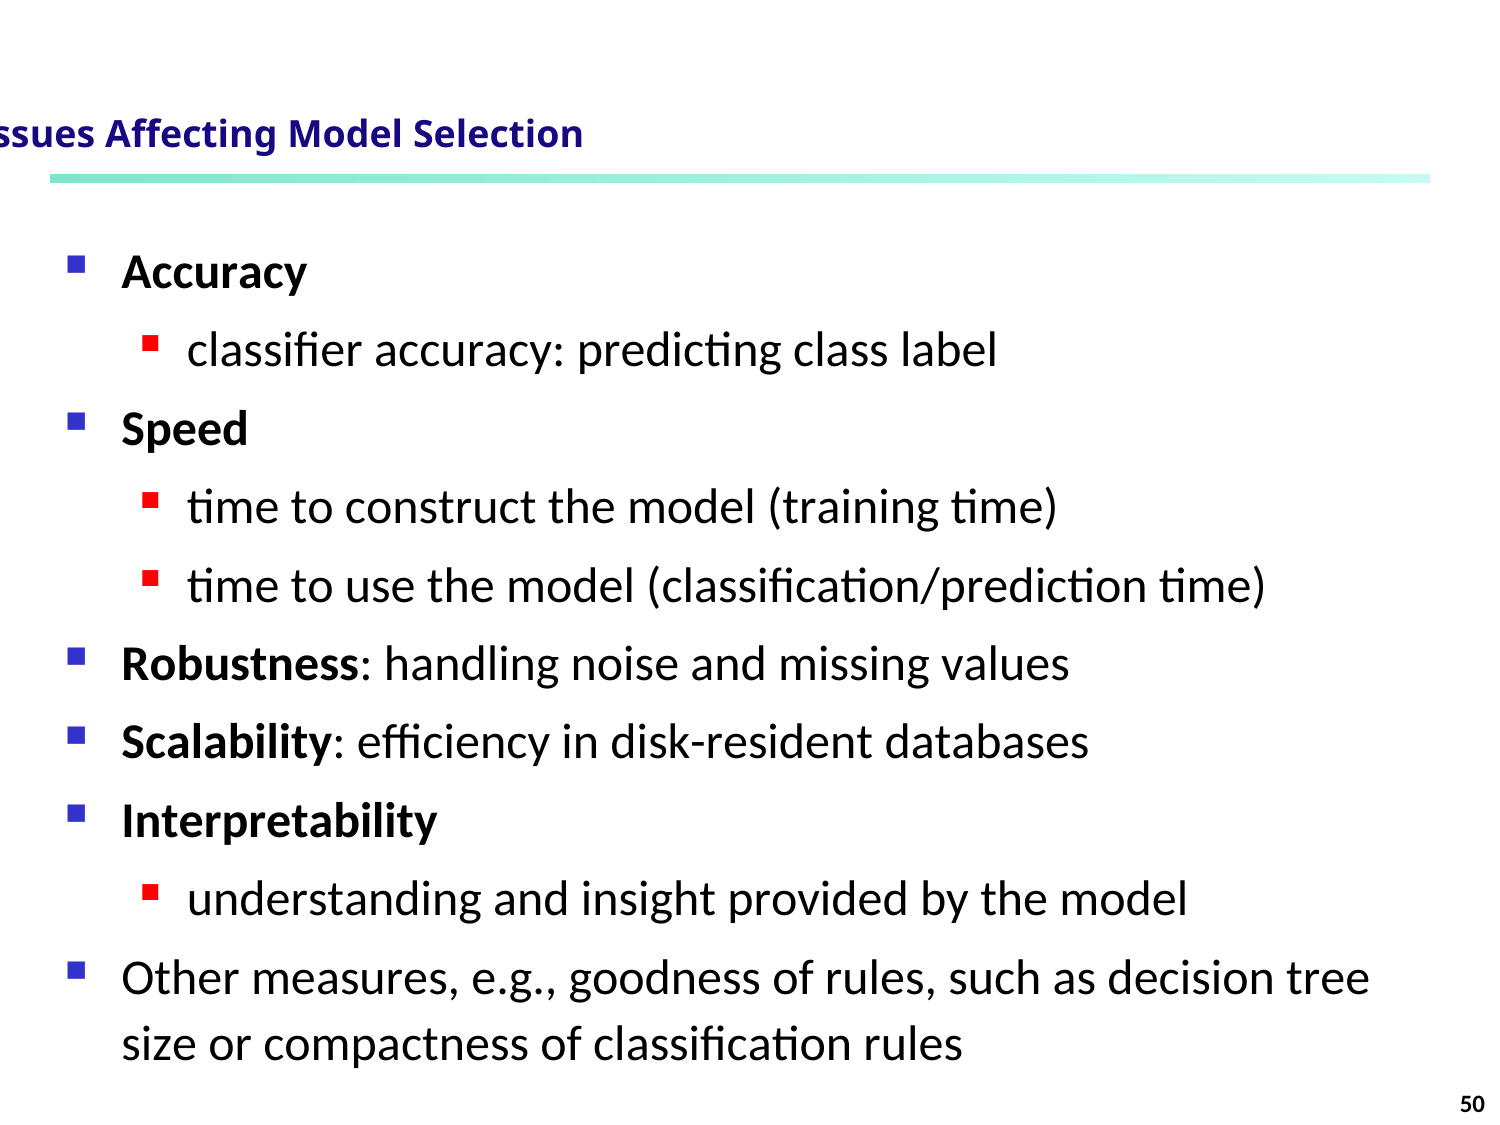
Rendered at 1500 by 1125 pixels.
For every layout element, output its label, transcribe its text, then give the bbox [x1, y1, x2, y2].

list Accuracy classifier accuracy: predicting class label Speed time to construct the model (training time) time to use the model (classification/prediction time) Robustness: handling noise and missing values Scalability: efficiency in disk-resident databases Interpretability understanding and insight provided by the model Other measures, e.g., goodness of rules, such as decision tree size or compactness of classification rules [50, 224, 1425, 1088]
text_box <number> [1187, 1062, 1500, 1125]
title Issues Affecting Model Selection [0, 24, 1500, 163]
